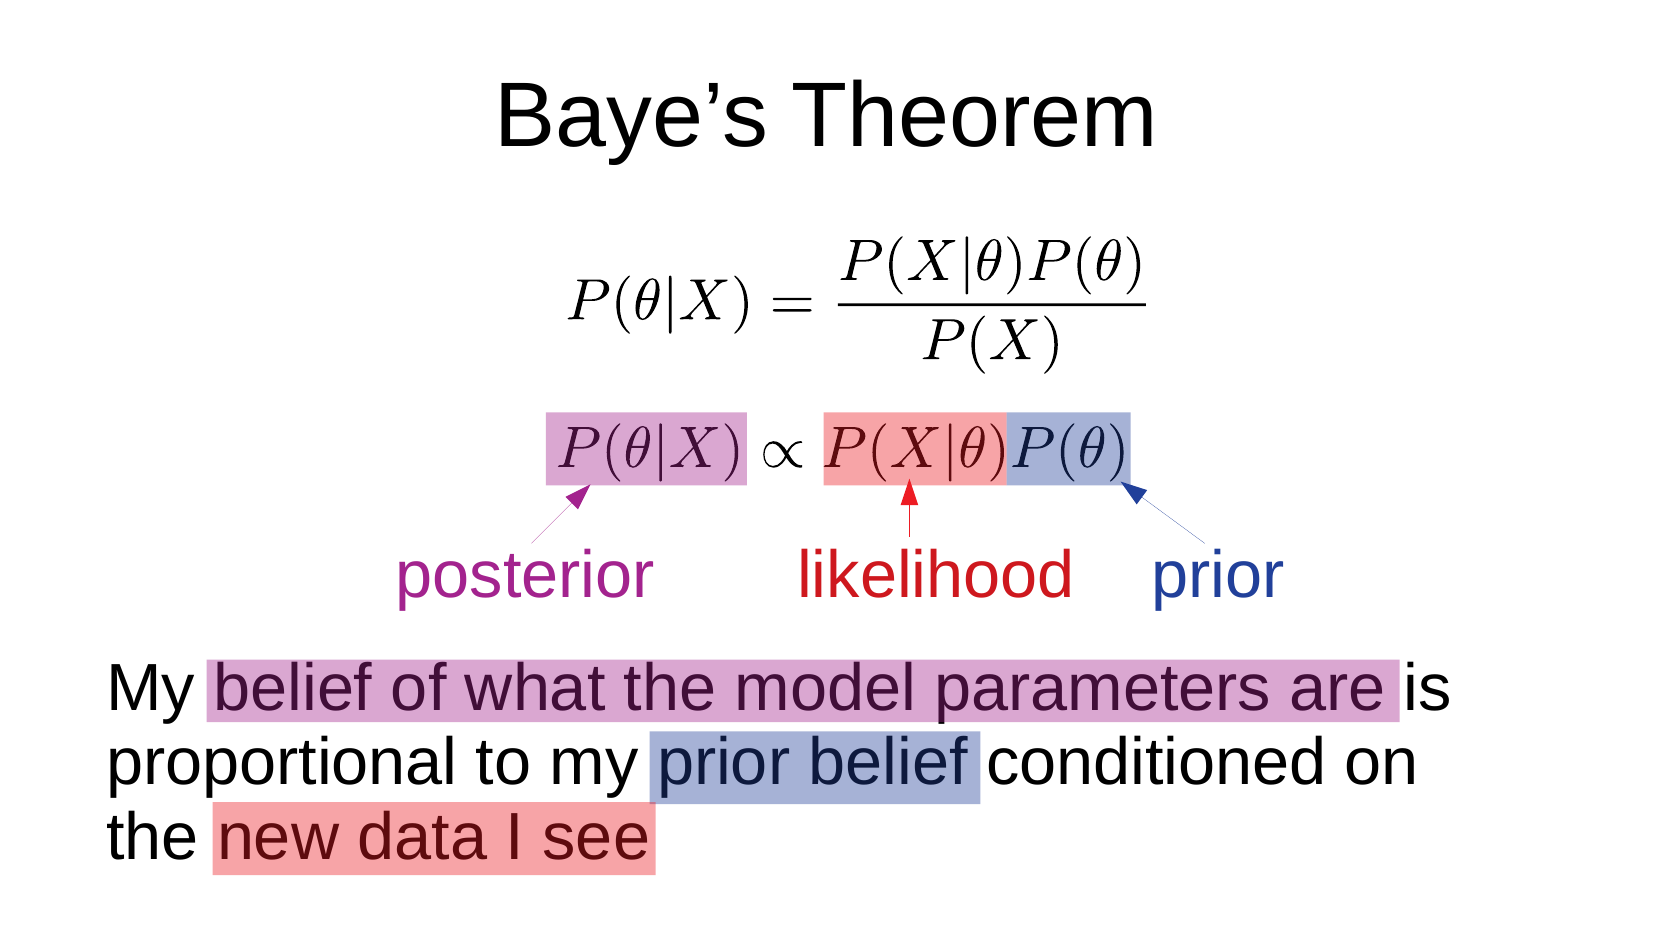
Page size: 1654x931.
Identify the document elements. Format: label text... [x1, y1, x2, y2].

list prior [1105, 536, 1459, 626]
list My belief of what the model parameters are is proportional to my prior belief conditioned on the new data I see [35, 649, 1524, 905]
text_box [747, 426, 823, 479]
text_box [567, 236, 1146, 374]
title Baye’s Theorem [82, 37, 1571, 193]
list posterior [324, 536, 703, 626]
list likelihood [726, 536, 1105, 626]
